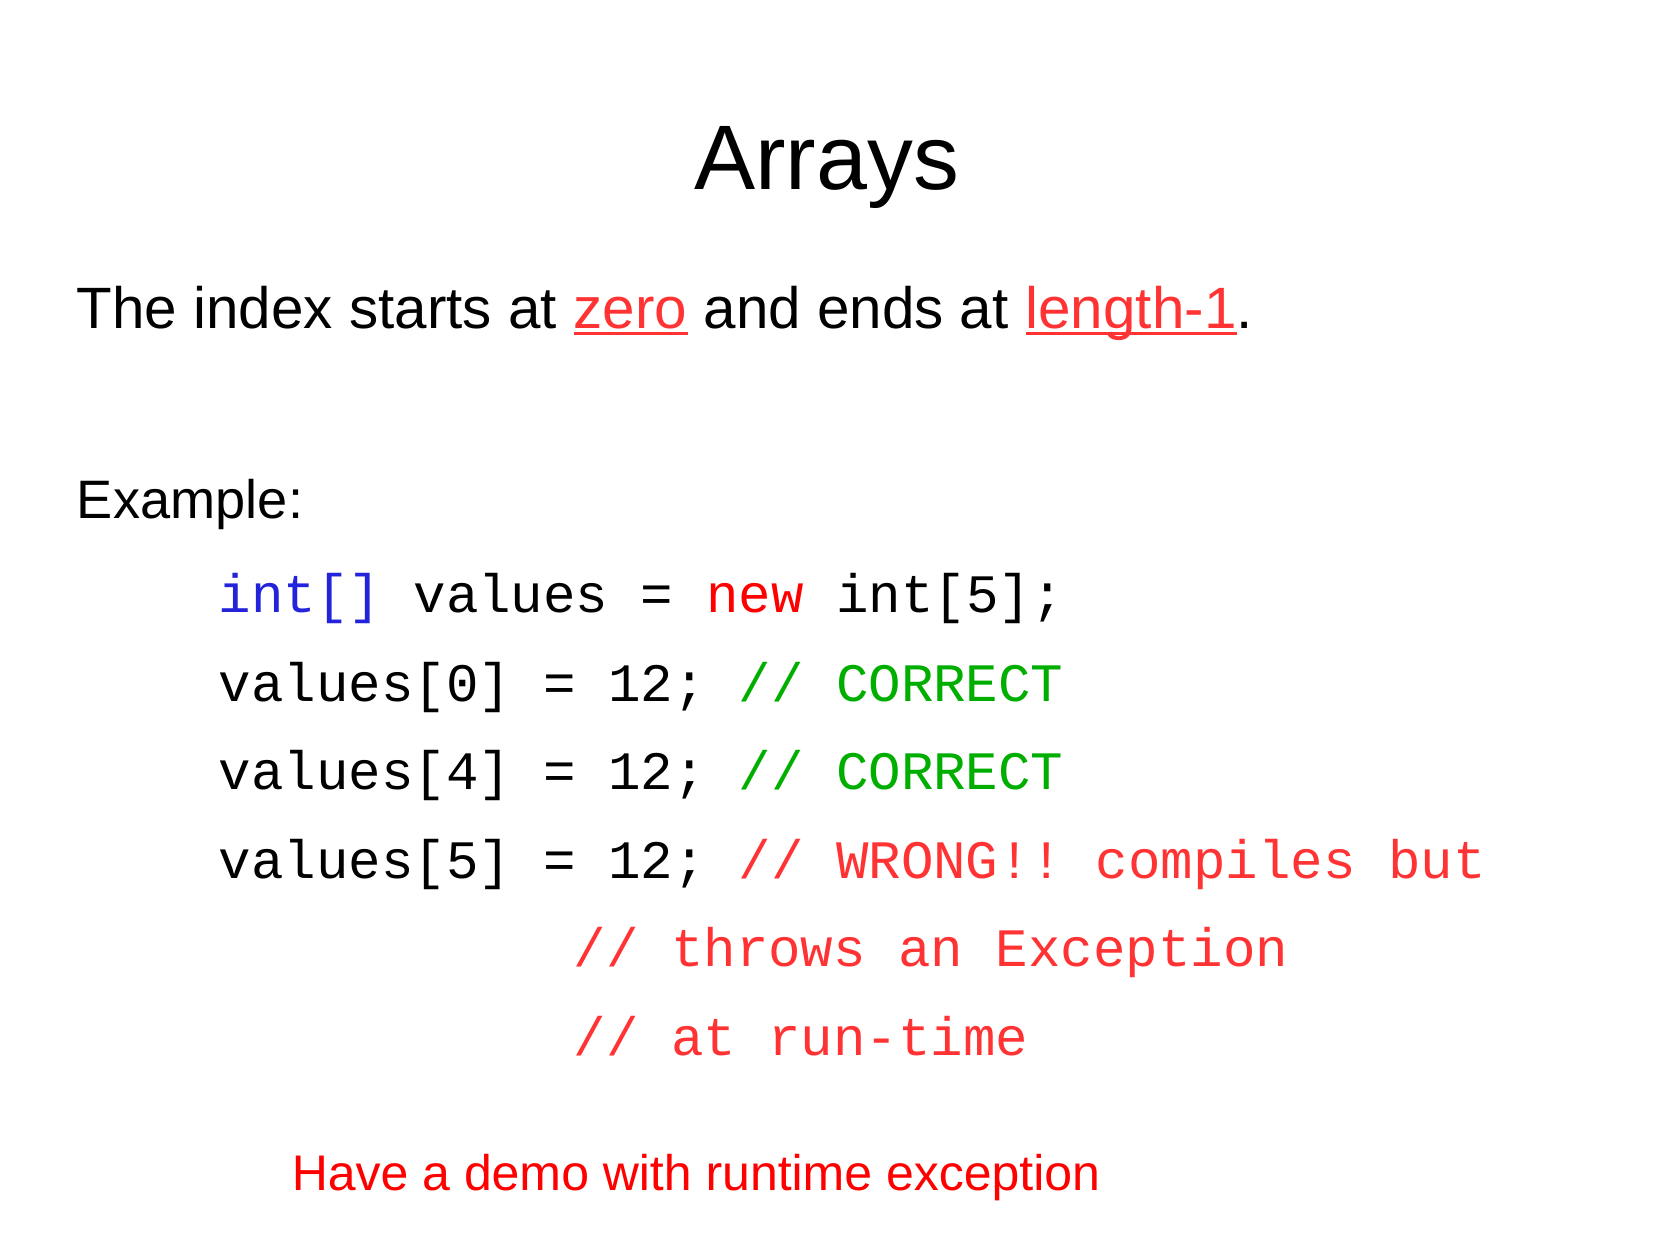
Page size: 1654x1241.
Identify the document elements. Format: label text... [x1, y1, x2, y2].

subtitle The index starts at zero and ends at length-1. Example: int[] values = new int[5]; values[0] = 12; // CORRECT values[4] = 12; // CORRECT values[5] = 12; // WRONG!! compiles but // throws an Exception // at run-time [76, 270, 1607, 1058]
title Arrays [82, 56, 1571, 250]
text_box Have a demo with runtime exception [277, 1133, 1115, 1208]
